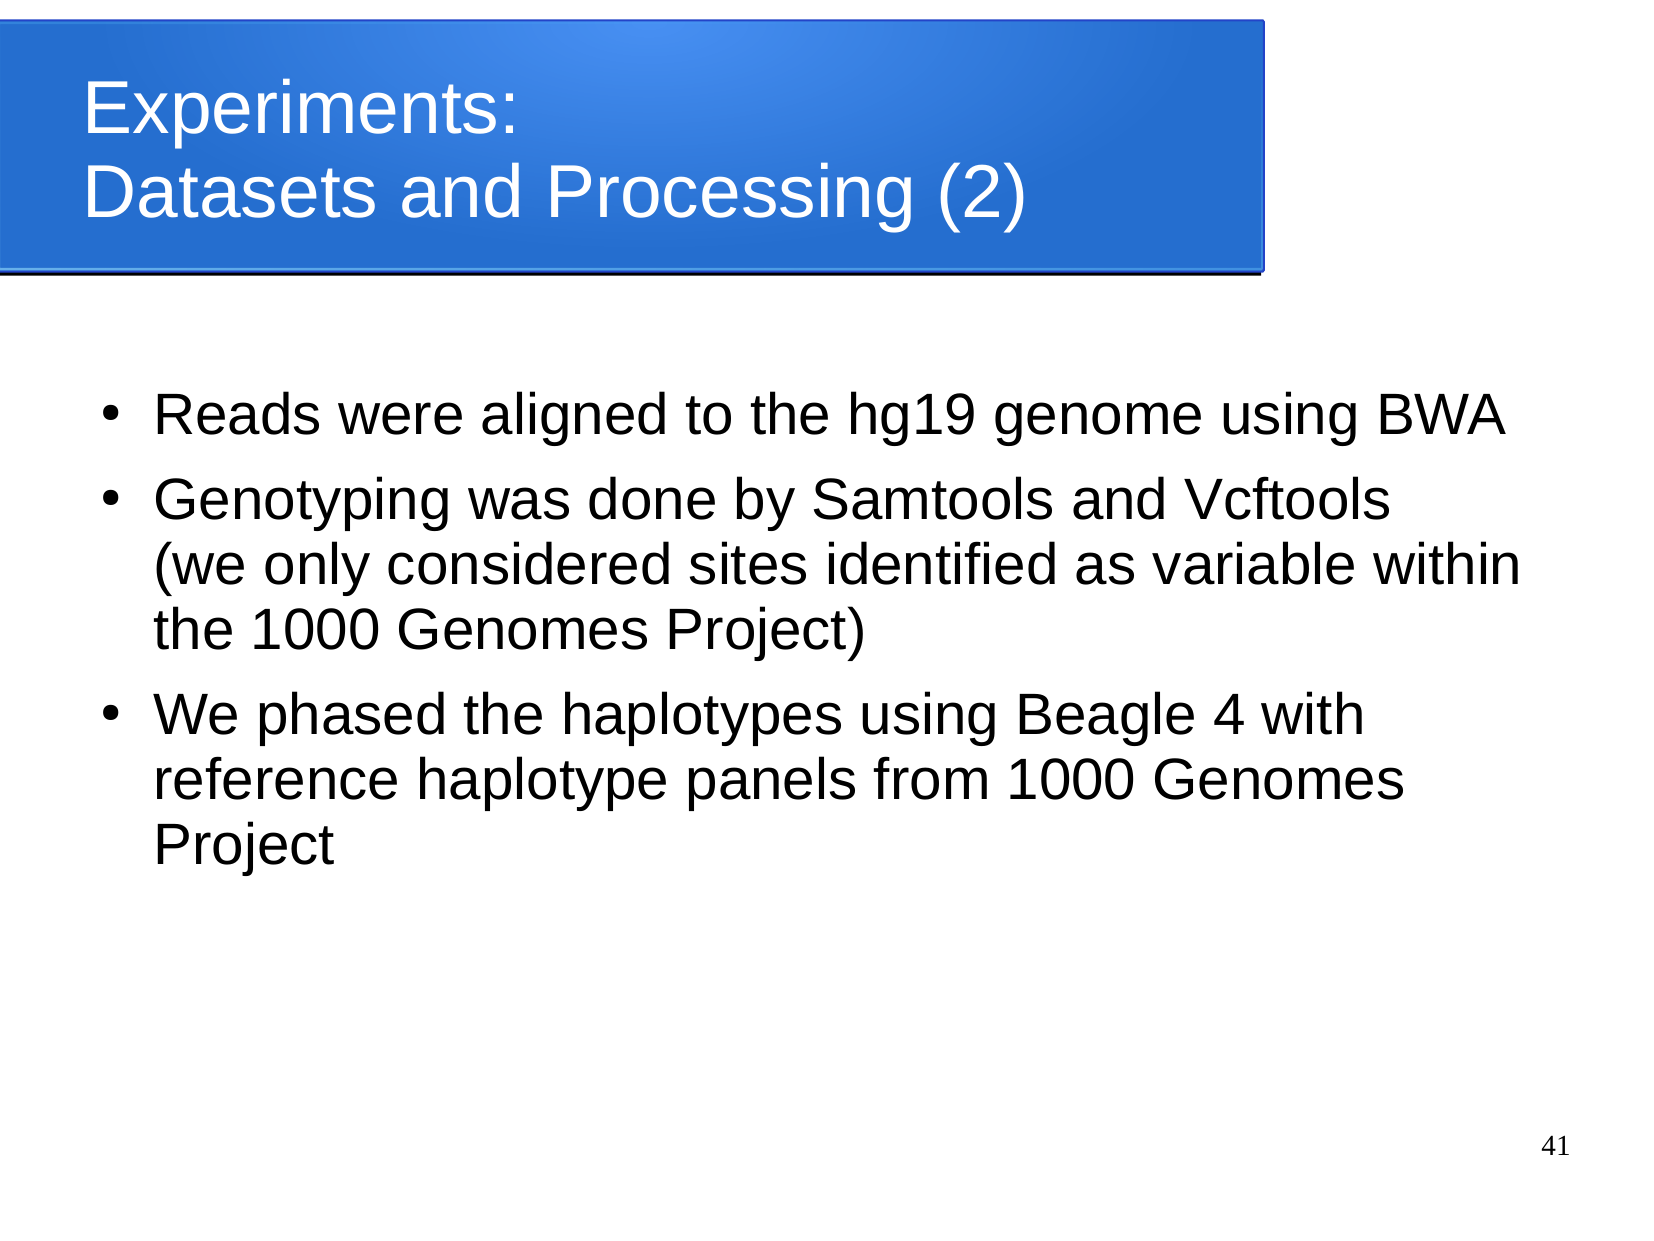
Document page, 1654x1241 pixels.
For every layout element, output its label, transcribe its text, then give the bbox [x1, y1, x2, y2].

list Reads were aligned to the hg19 genome using BWA Genotyping was done by Samtools and Vcftools (we only considered sites identified as variable within the 1000 Genomes Project) We phased the haplotypes using Beagle 4 with reference haplotype panels from 1000 Genomes Project [82, 381, 1571, 1102]
title Experiments: Datasets and Processing (2) [82, 47, 1235, 252]
